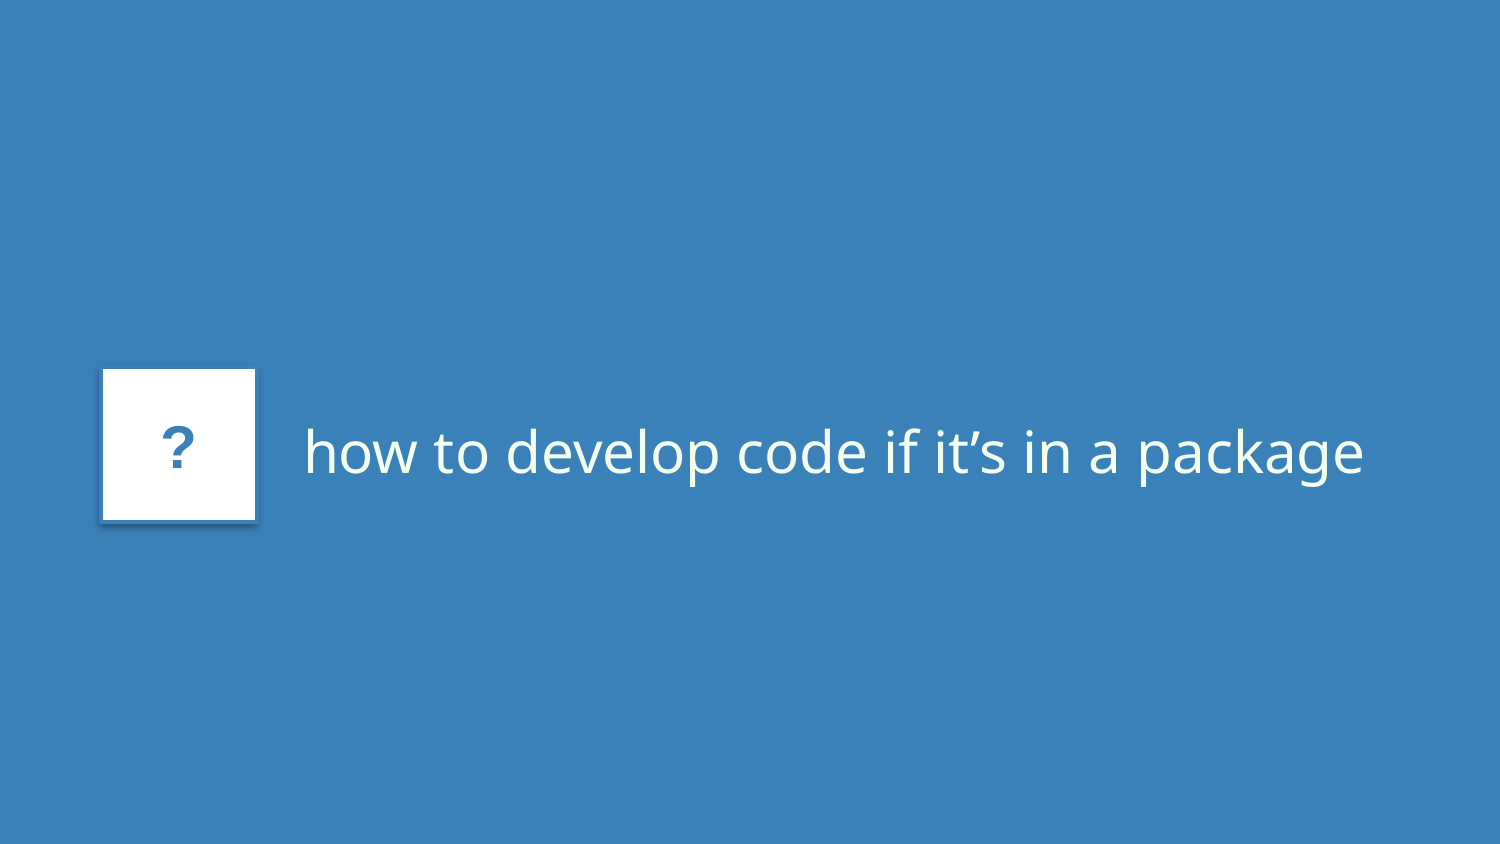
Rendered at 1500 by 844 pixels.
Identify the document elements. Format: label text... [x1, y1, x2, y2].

text_box how to develop code if it’s in a package [288, 399, 1459, 501]
